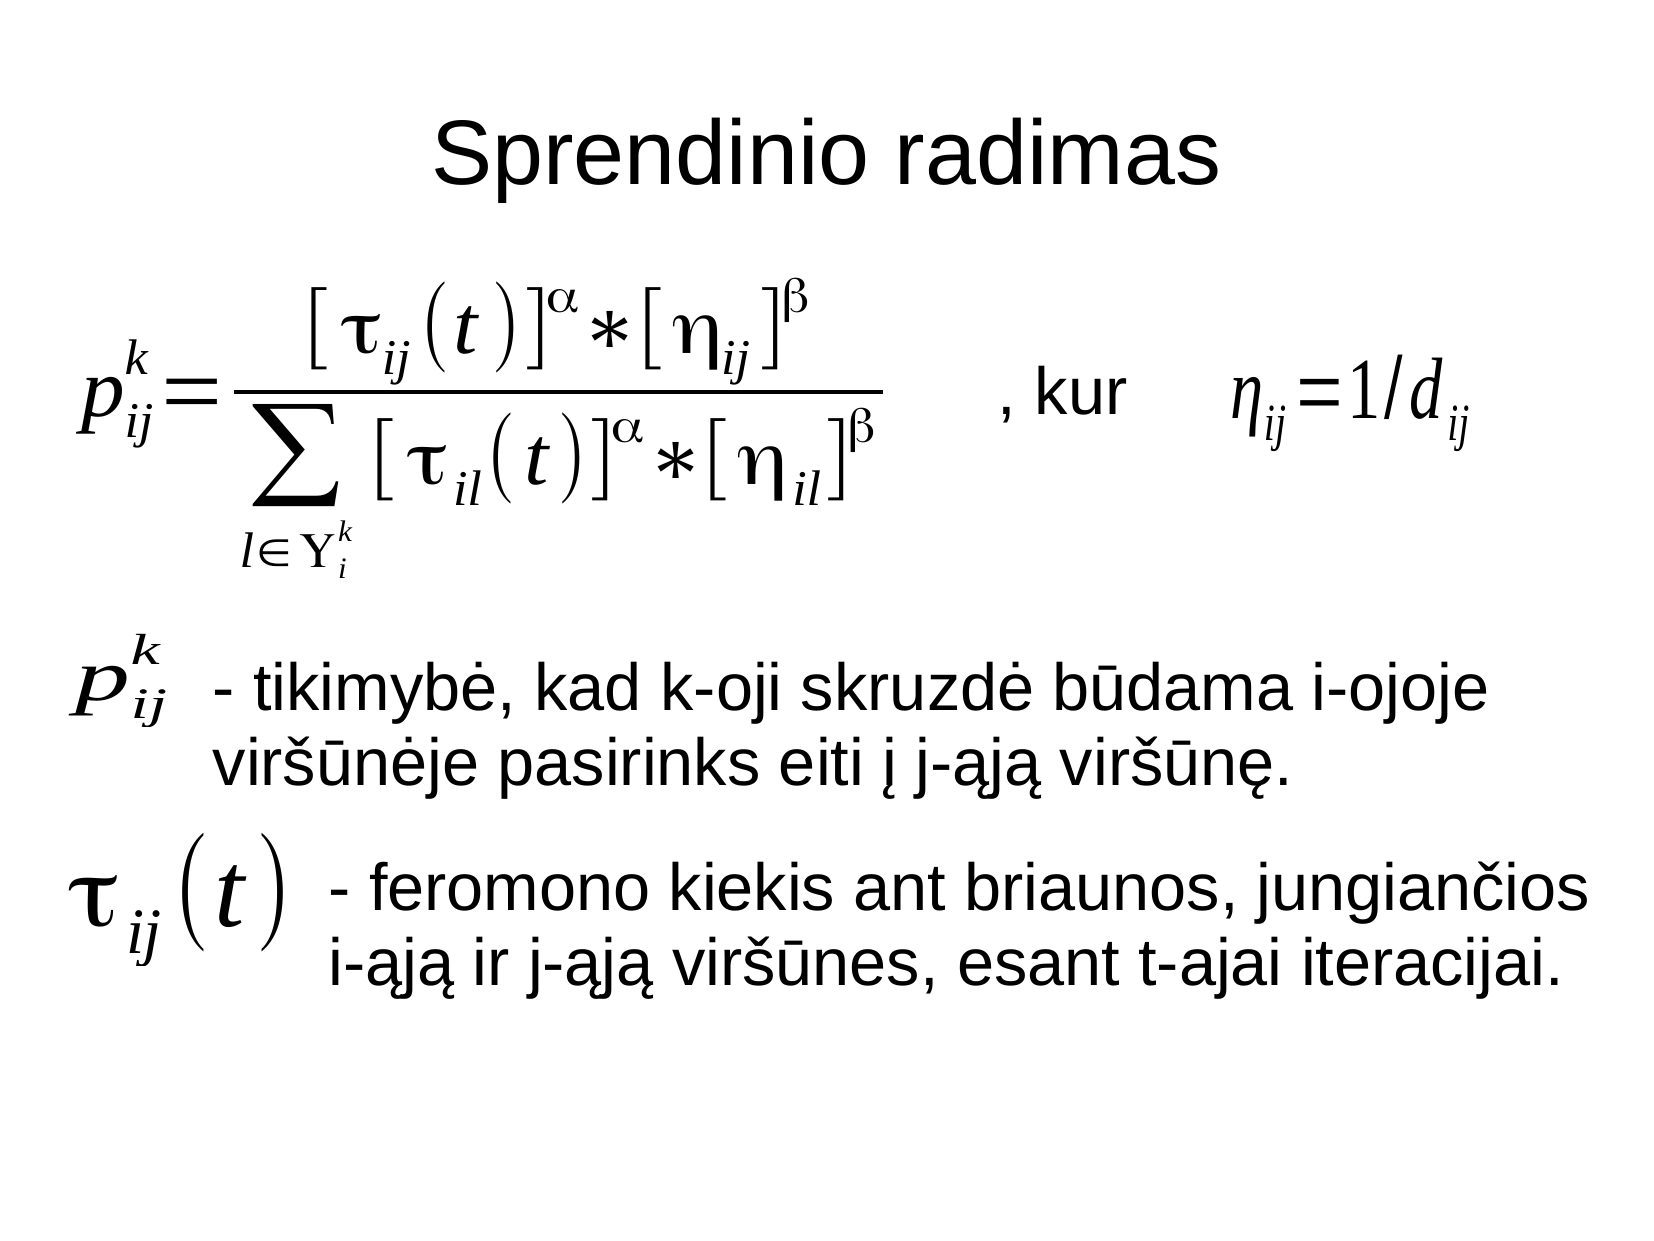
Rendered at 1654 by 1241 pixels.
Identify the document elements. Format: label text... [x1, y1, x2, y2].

subtitle , kur [937, 319, 1189, 463]
chart [1213, 342, 1487, 454]
chart [48, 275, 908, 586]
chart [34, 623, 196, 727]
text_box - feromono kiekis ant briaunos, jungiančios i-ąją ir j-ąją viršūnes, esant t-ajai iteracijai. [328, 850, 1593, 1075]
chart [37, 824, 320, 966]
text_box - tikimybė, kad k-oji skruzdė būdama i-ojoje viršūnėje pasirinks eiti į j-ąją viršūnę. [212, 650, 1592, 800]
title Sprendinio radimas [82, 49, 1571, 257]
